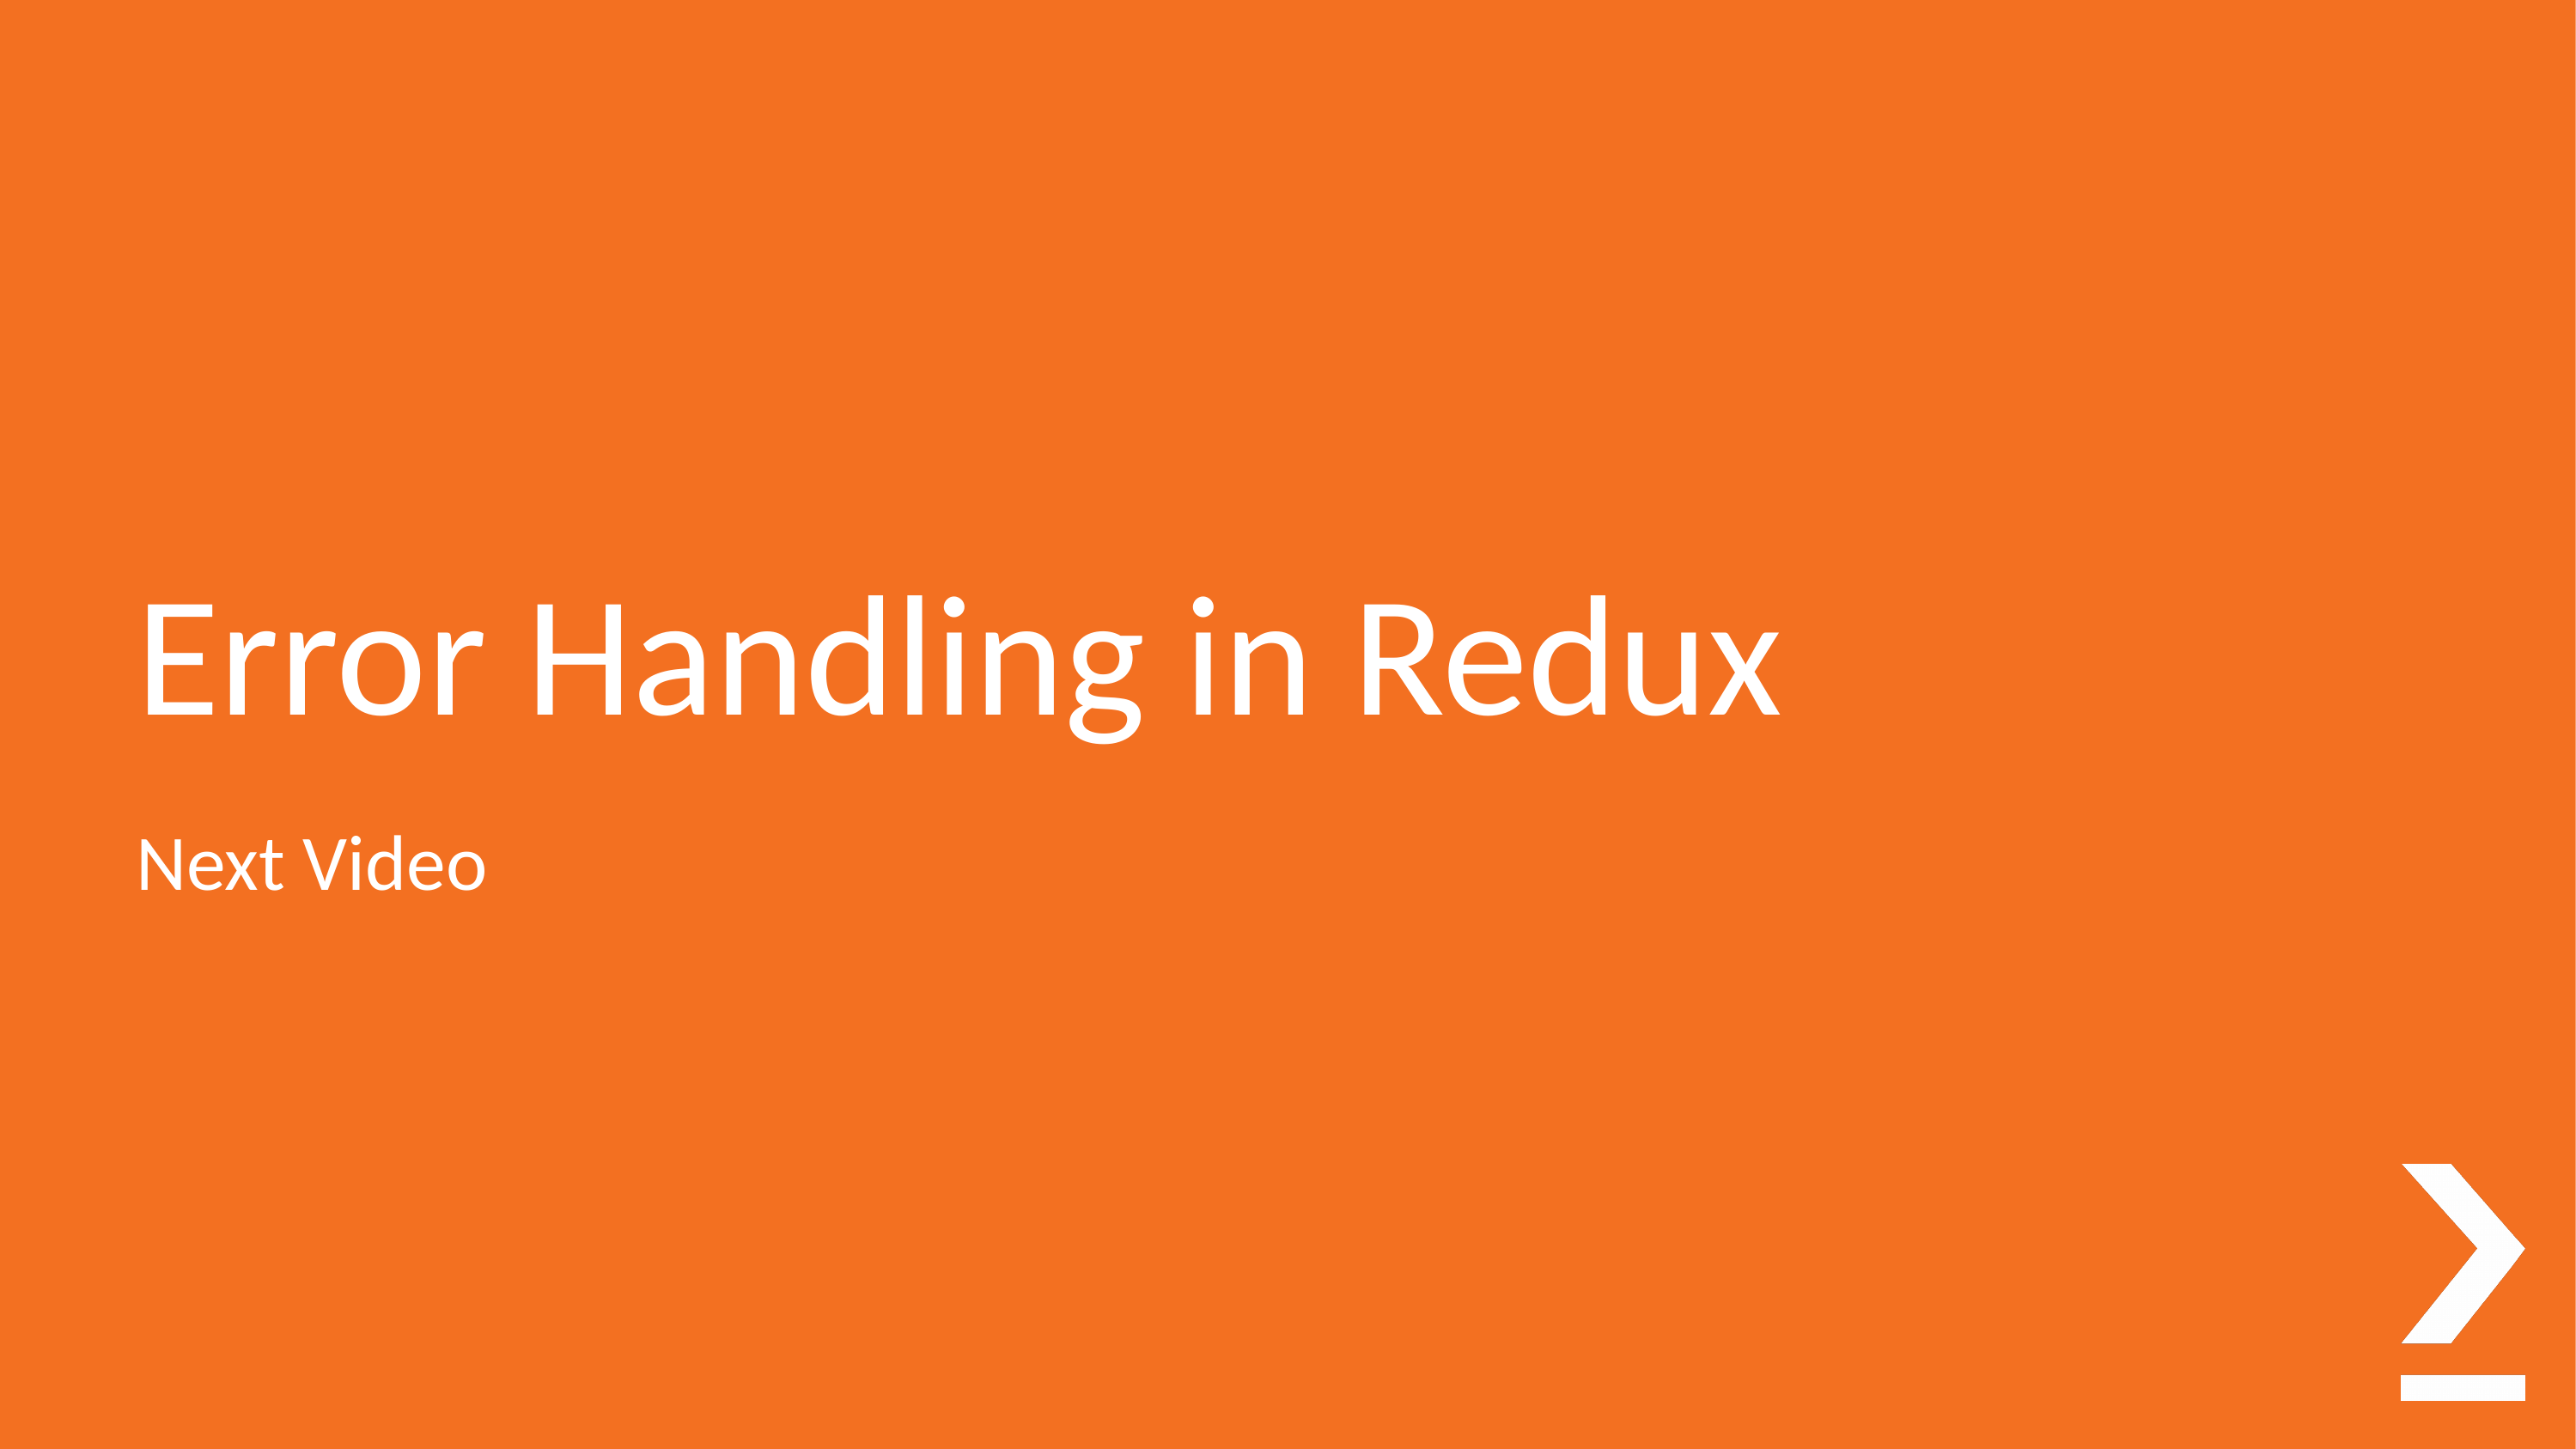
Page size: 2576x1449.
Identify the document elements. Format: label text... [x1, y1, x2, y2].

title Error Handling in Redux [110, 512, 2427, 776]
subtitle Next Video [110, 785, 2427, 908]
picture [2401, 1164, 2525, 1401]
